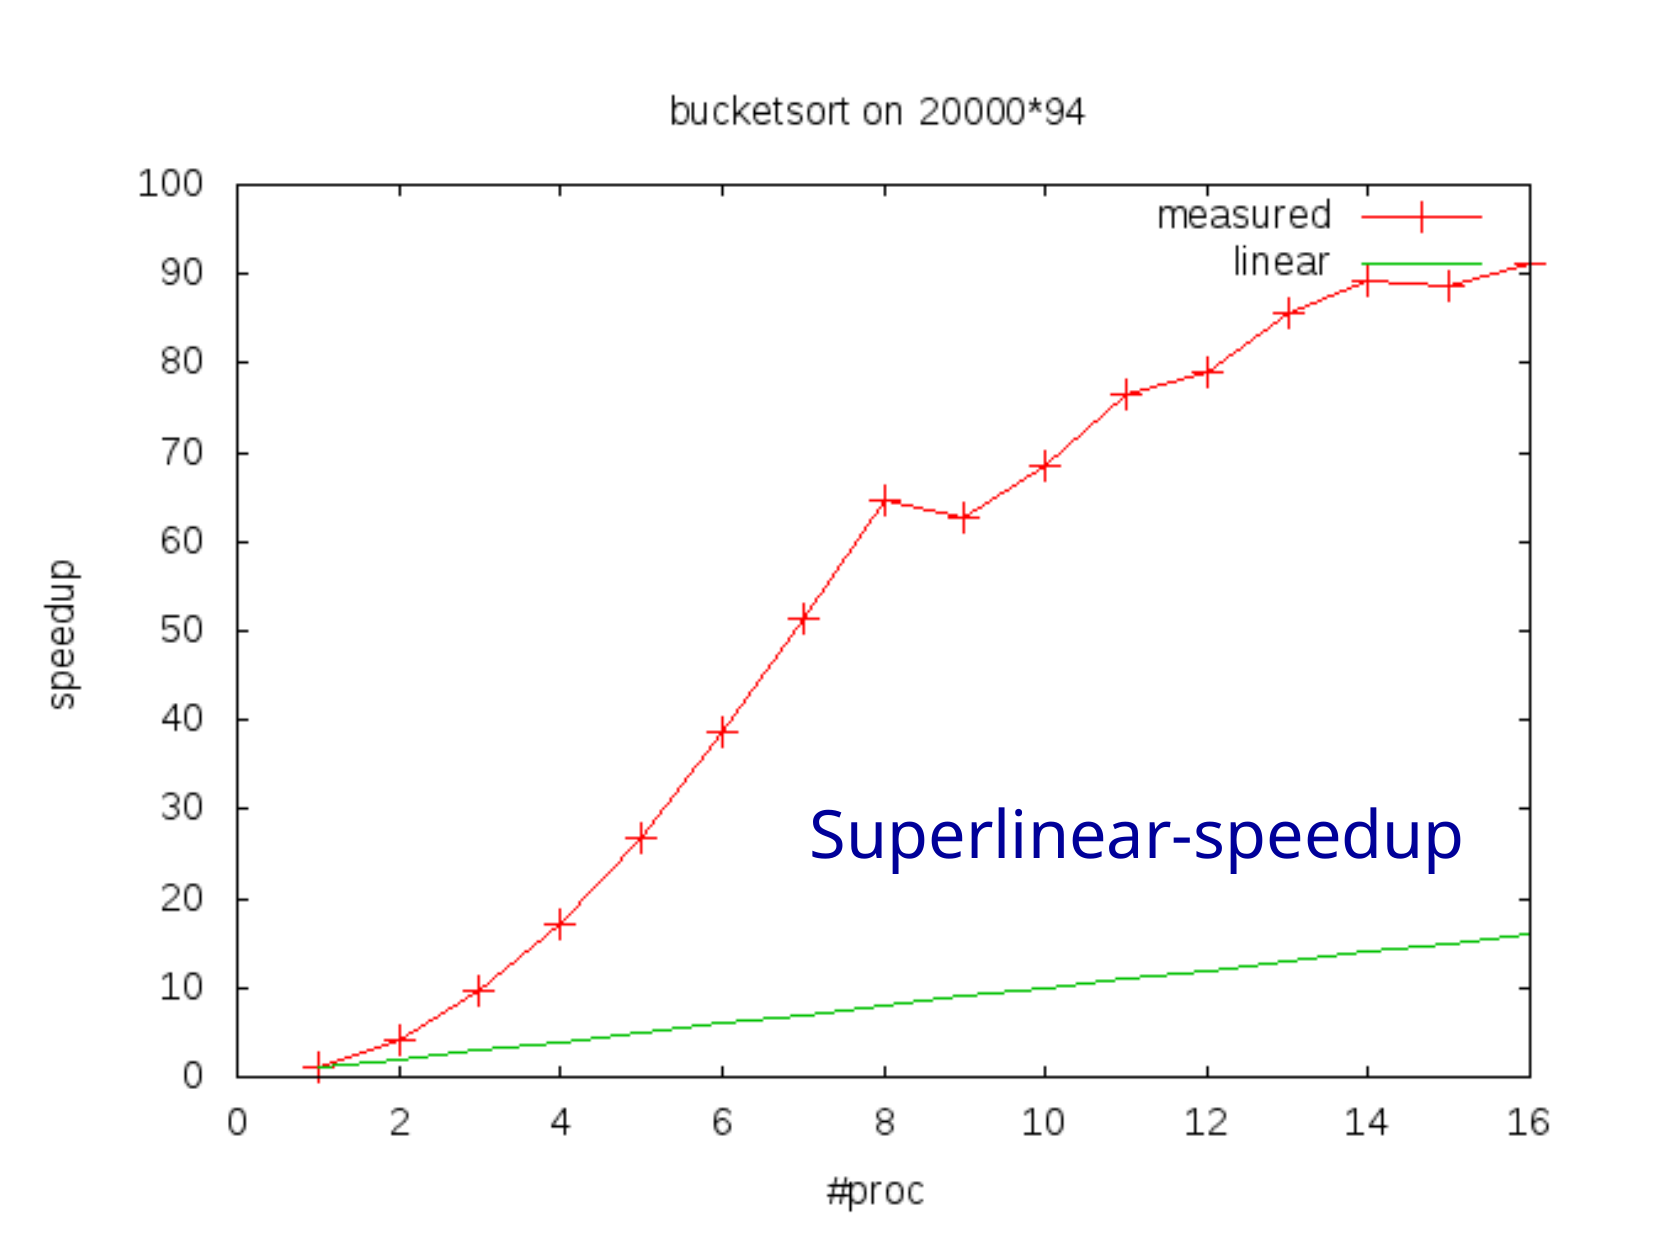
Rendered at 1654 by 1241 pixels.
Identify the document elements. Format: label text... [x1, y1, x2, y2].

picture [30, 44, 1606, 1227]
text_box Superlinear-speedup [795, 780, 1531, 916]
